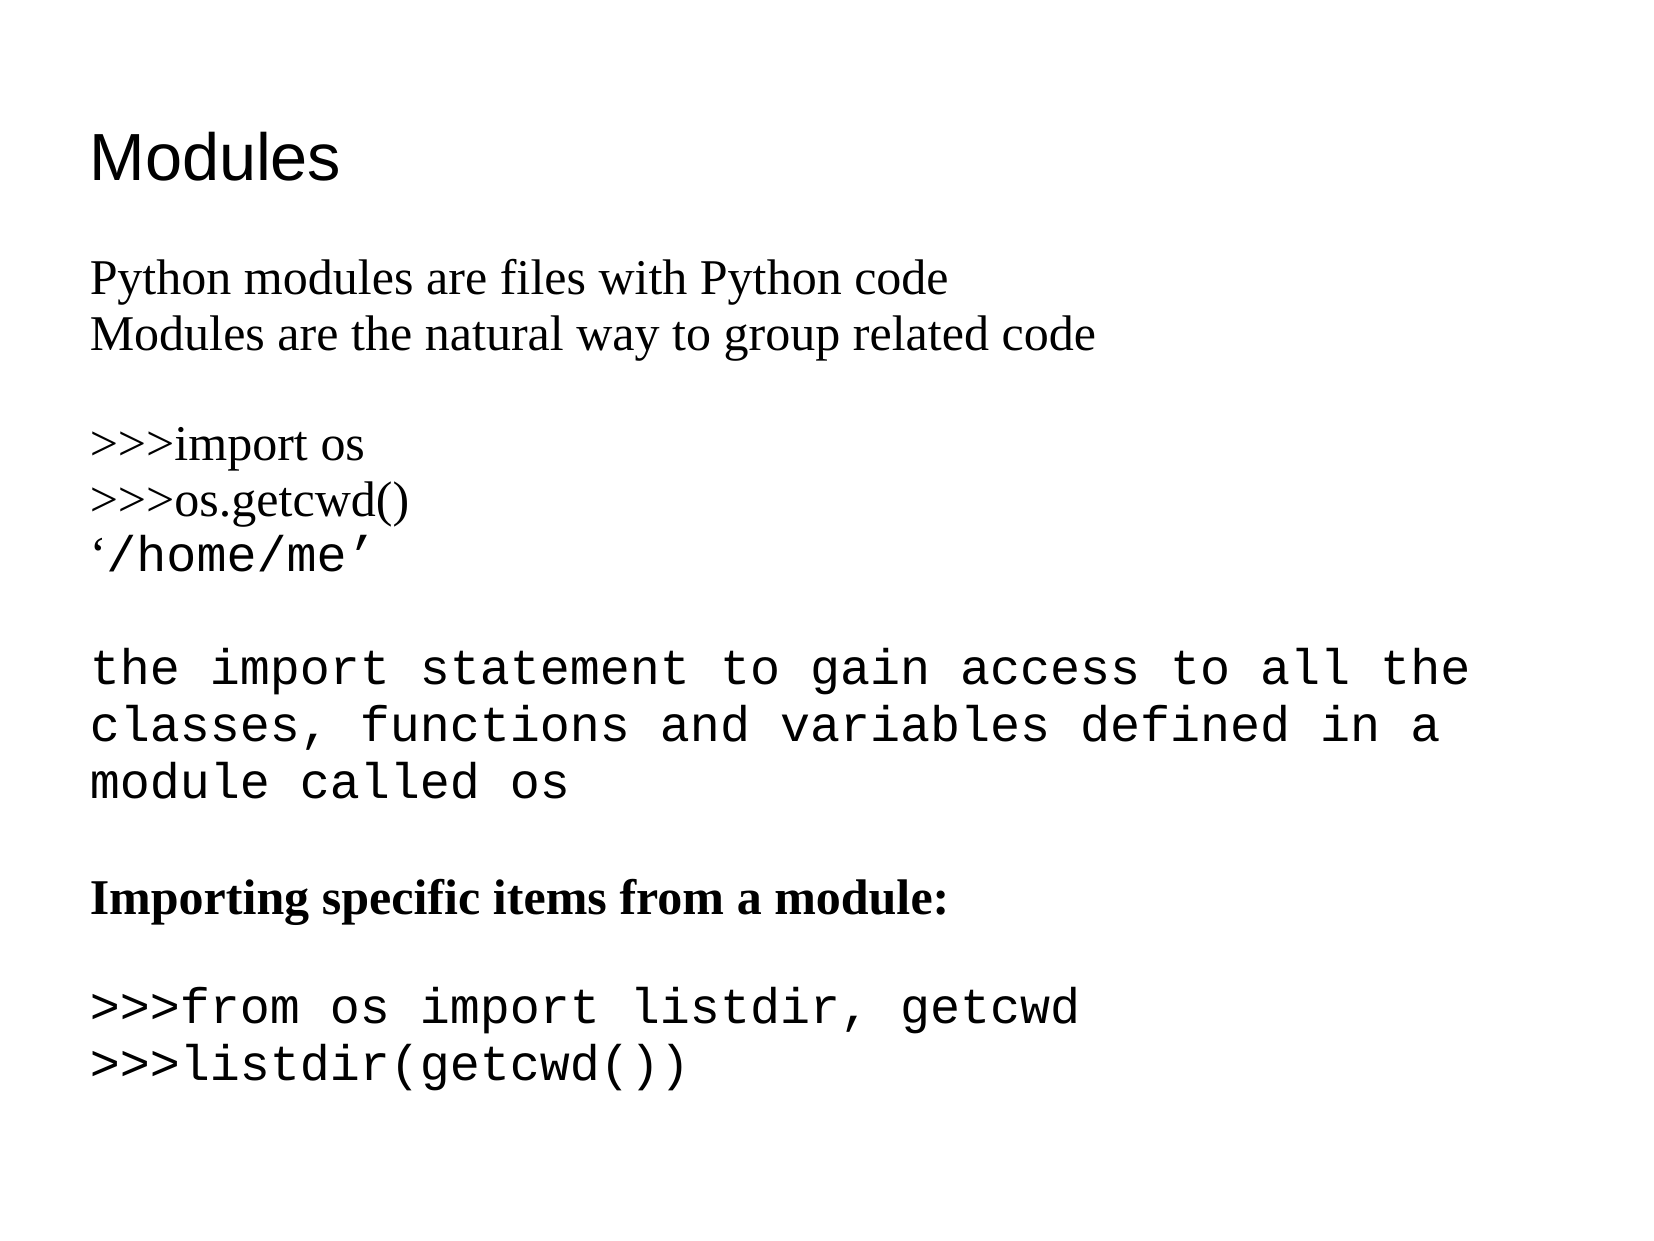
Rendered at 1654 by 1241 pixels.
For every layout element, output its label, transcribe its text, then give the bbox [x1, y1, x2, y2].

text_box Modules Python modules are files with Python code Modules are the natural way to group related code >>>import os >>>os.getcwd() ‘/home/me’ the import statement to gain access to all the classes, functions and variables defined in a module called os Importing specific items from a module: >>>from os import listdir, getcwd >>>listdir(getcwd()) [75, 112, 1538, 1104]
